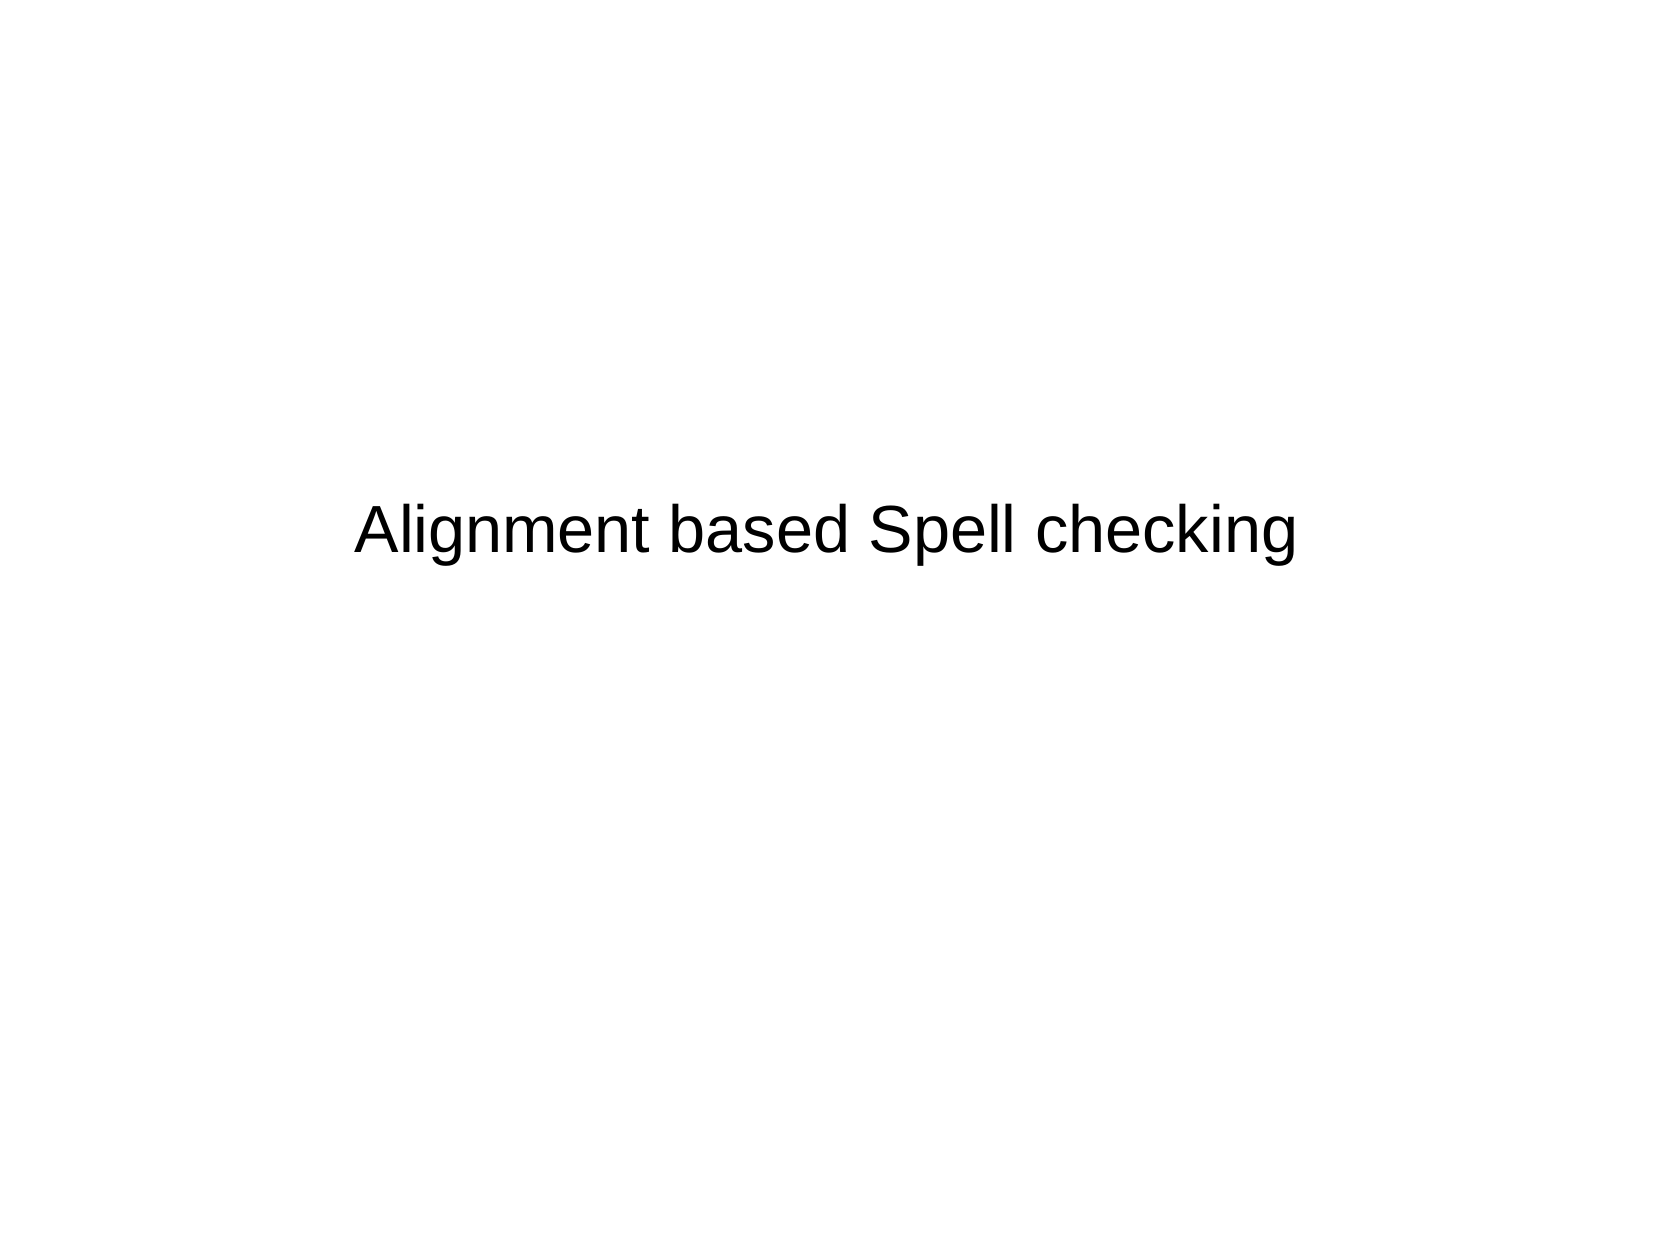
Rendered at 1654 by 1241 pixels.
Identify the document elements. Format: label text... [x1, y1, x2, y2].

subtitle Alignment based Spell checking [82, 49, 1571, 1010]
